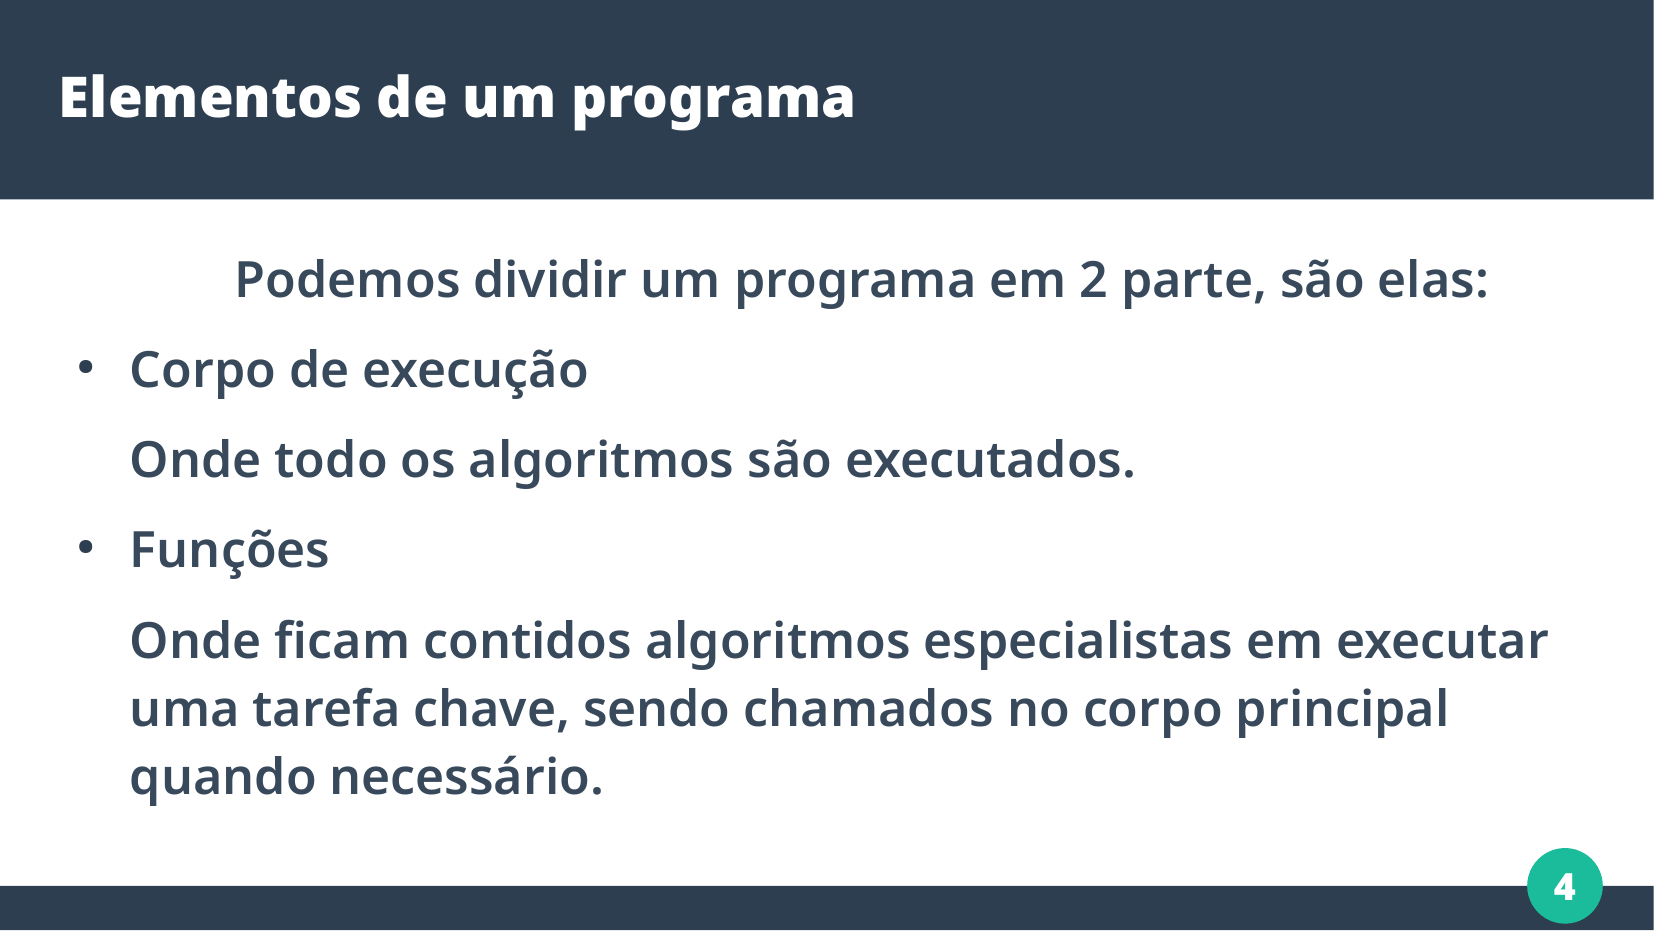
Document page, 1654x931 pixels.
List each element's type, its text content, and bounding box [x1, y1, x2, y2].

list Podemos dividir um programa em 2 parte, são elas: Corpo de execução Onde todo os algoritmos são executados. Funções Onde ficam contidos algoritmos especialistas em executar uma tarefa chave, sendo chamados no corpo principal quando necessário. [59, 243, 1595, 864]
title Elementos de um programa [59, 37, 1595, 156]
